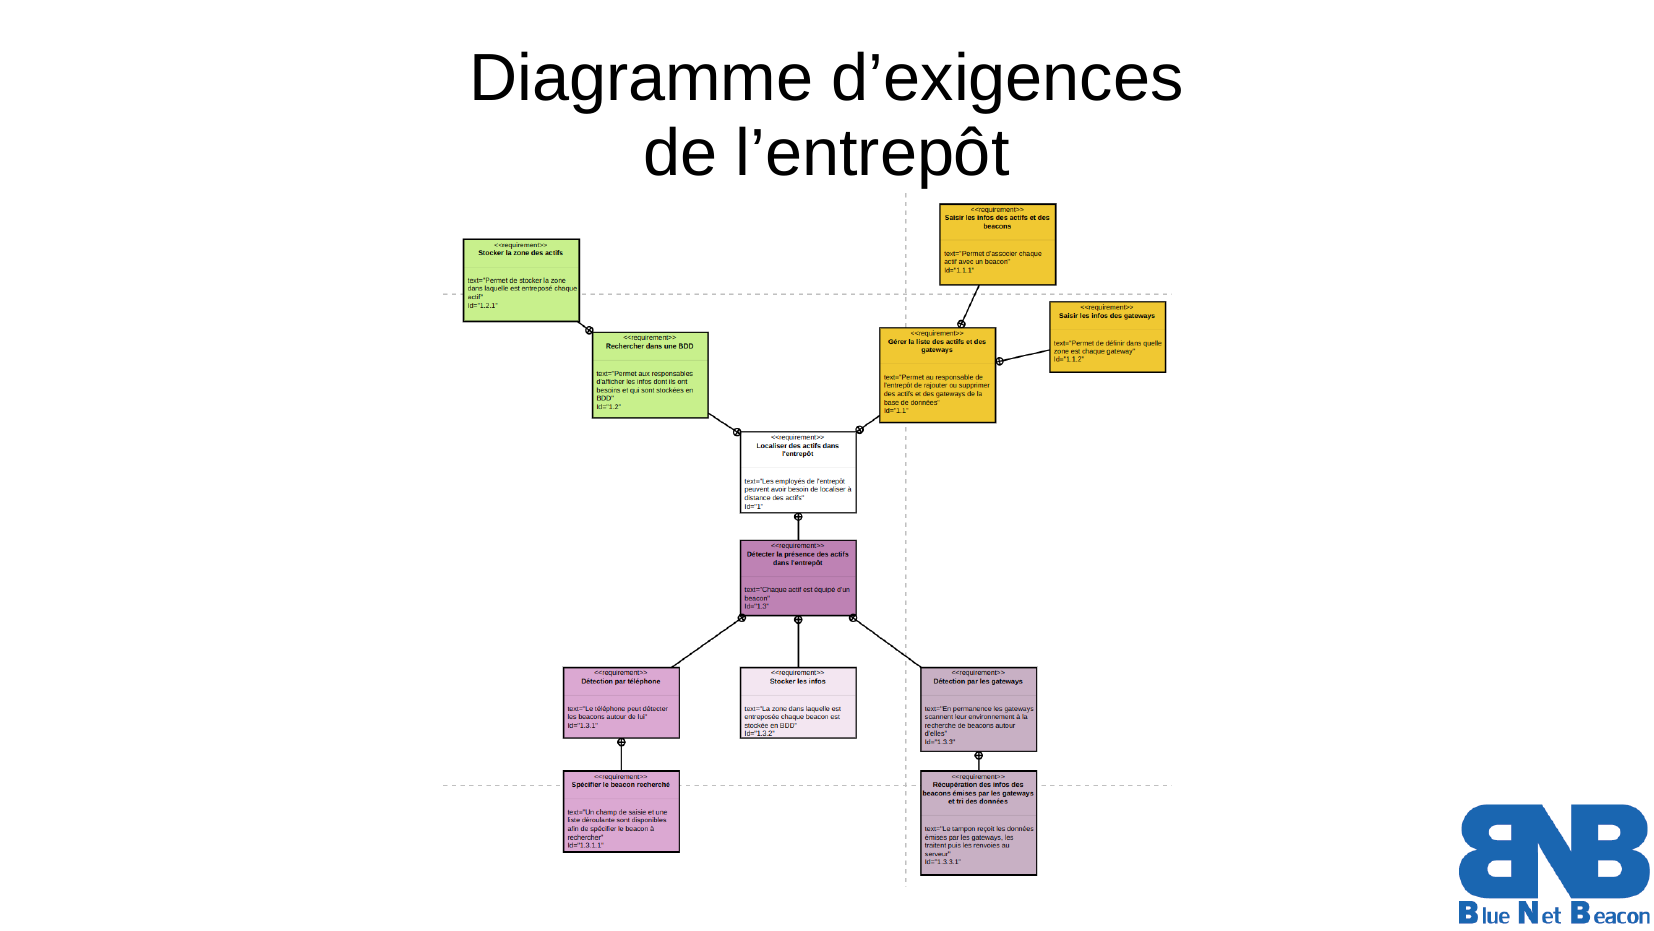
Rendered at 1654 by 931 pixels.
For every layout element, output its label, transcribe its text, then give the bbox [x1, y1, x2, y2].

title Diagramme d’exigences de l’entrepôt [82, 37, 1571, 193]
picture [1459, 797, 1650, 930]
picture [442, 192, 1172, 887]
